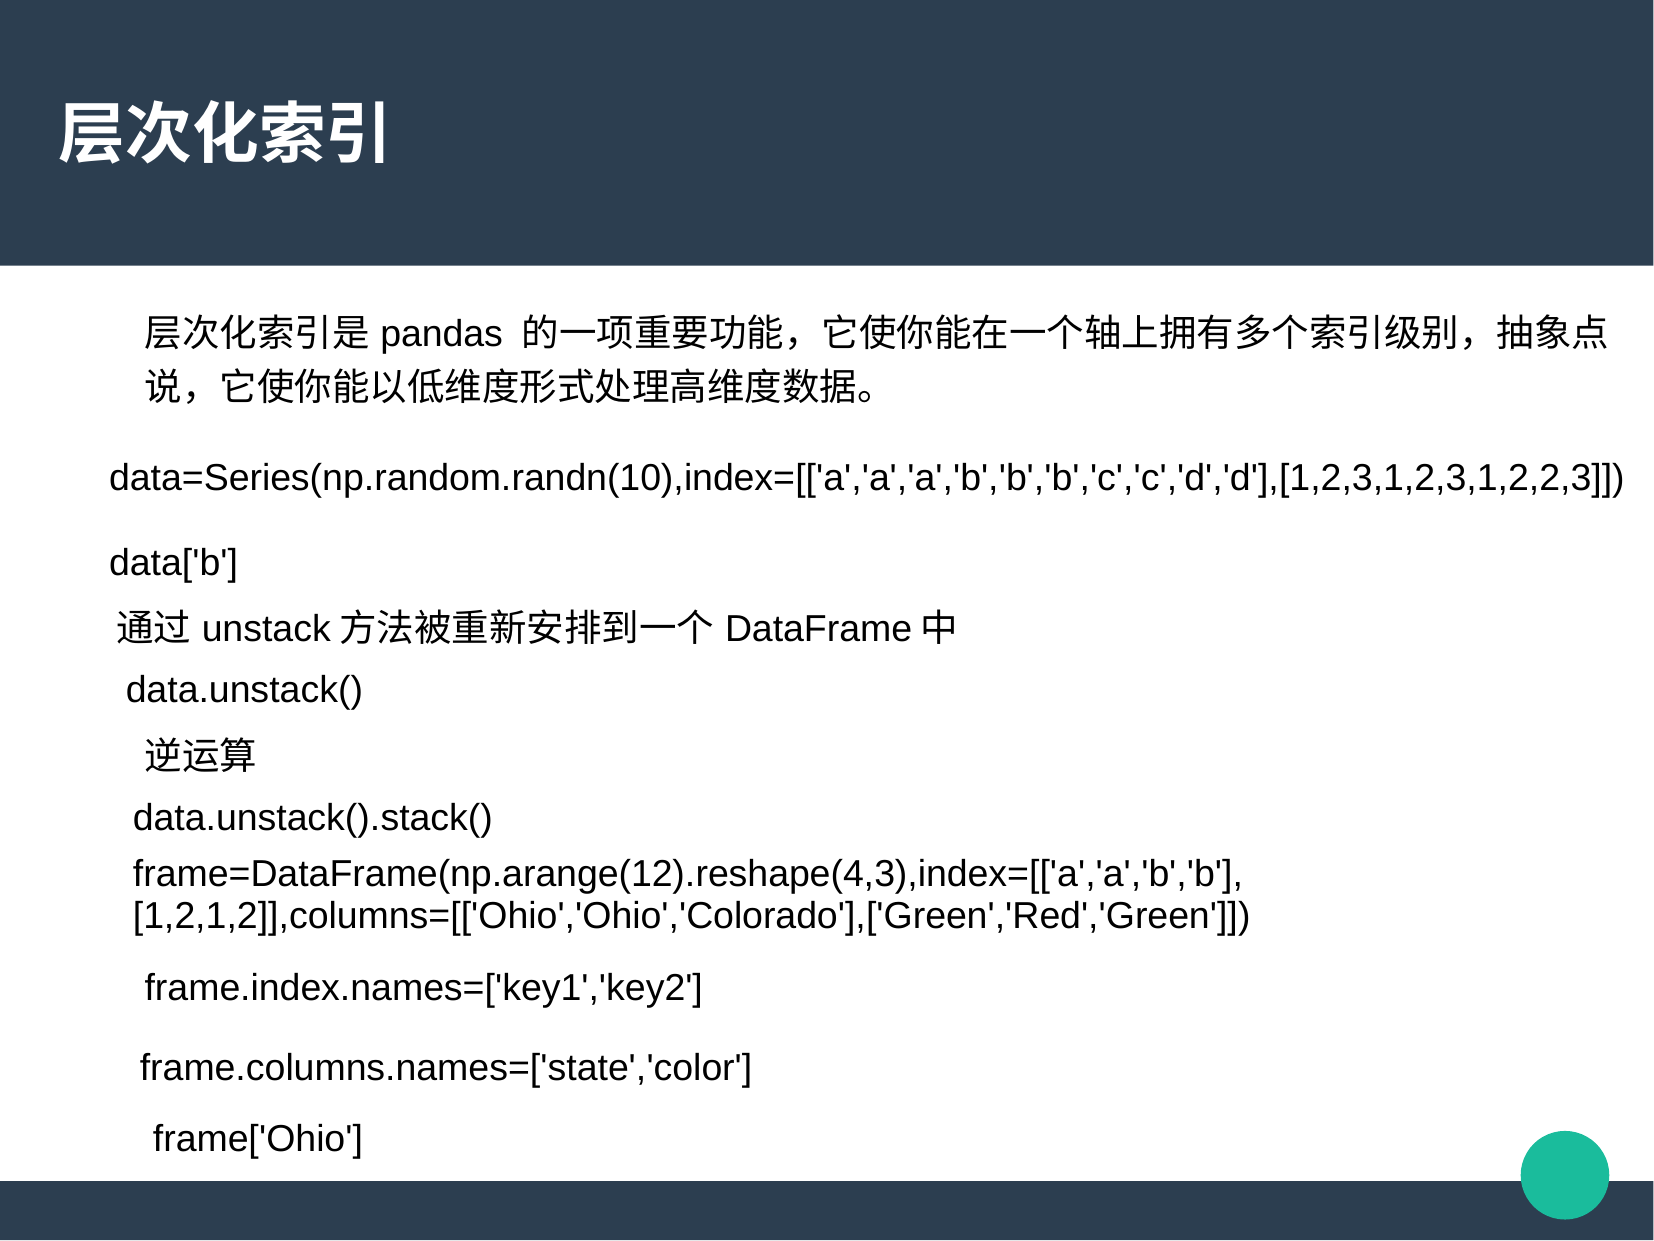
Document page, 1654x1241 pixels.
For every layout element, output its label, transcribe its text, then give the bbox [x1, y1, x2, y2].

text_box 通过unstack方法被重新安排到一个DataFrame中 [101, 590, 1217, 661]
text_box data.unstack().stack() [118, 788, 508, 845]
text_box 逆运算 [129, 718, 1489, 789]
text_box frame['Ohio'] [138, 1110, 378, 1168]
text_box data=Series(np.random.randn(10),index=[['a','a','a','b','b','b','c','c','d','d'],[1,2,3,1,2,3,1,2,2,3]]) [94, 448, 1642, 506]
text_box data.unstack() [111, 661, 378, 719]
title 层次化索引 [59, 49, 1595, 207]
text_box frame=DataFrame(np.arange(12).reshape(4,3),index=[['a','a','b','b'],[1,2,1,2]],columns=[['Ohio','Ohio','Colorado'],['Green','Red','Green']]) [118, 845, 1267, 945]
text_box frame.index.names=['key1','key2'] [129, 958, 719, 1016]
text_box 层次化索引是pandas 的一项重要功能，它使你能在一个轴上拥有多个索引级别，抽象点说，它使你能以低维度形式处理高维度数据。 [129, 295, 1630, 448]
text_box data['b'] [94, 533, 254, 591]
text_box frame.columns.names=['state','color'] [125, 1039, 768, 1097]
